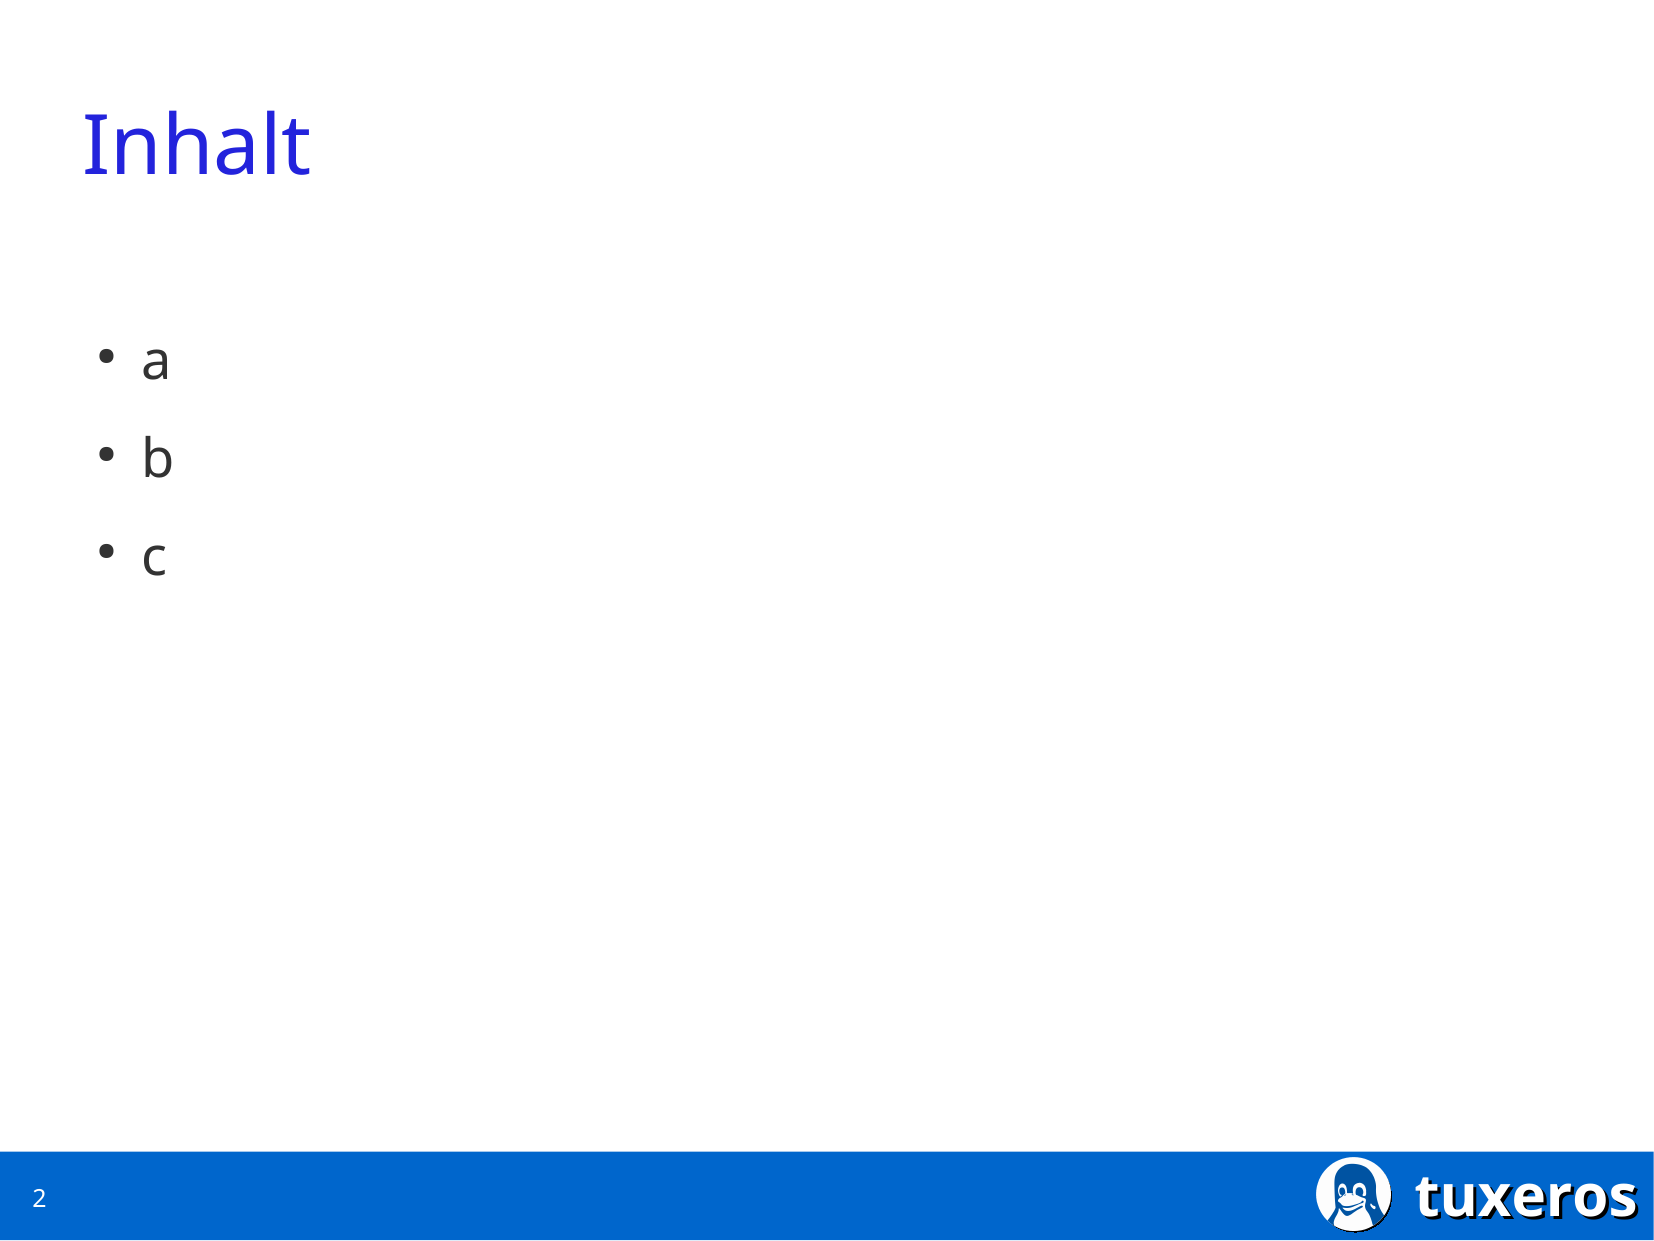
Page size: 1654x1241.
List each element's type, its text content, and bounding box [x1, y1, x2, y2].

list a b c [88, 284, 1432, 1004]
picture [1316, 1157, 1391, 1231]
title Inhalt [82, 37, 1571, 245]
